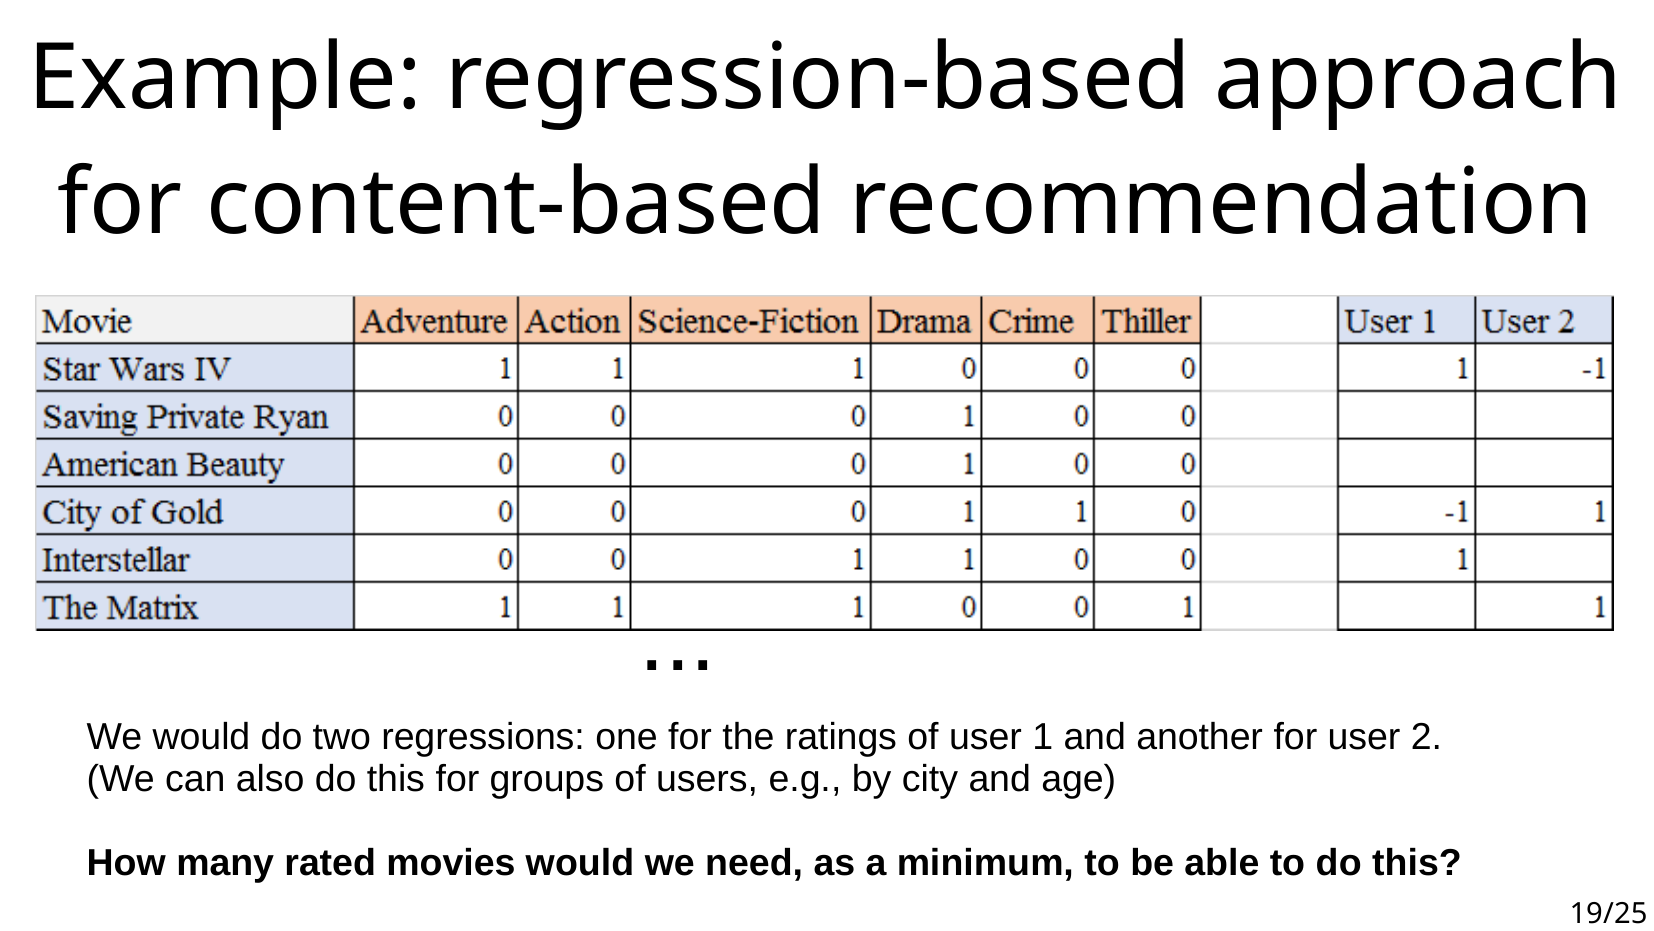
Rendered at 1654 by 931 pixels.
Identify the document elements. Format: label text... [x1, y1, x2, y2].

picture [35, 295, 1614, 631]
text_box ... [624, 579, 1010, 698]
text_box We would do two regressions: one for the ratings of user 1 and another for user 2. (We can also do this for groups of users, e.g., by city and age) How many rated movies would we need, as a minimum, to be able to do this? [71, 708, 1536, 891]
title Example: regression-based approach for content-based recommendation [3, 2, 1650, 268]
